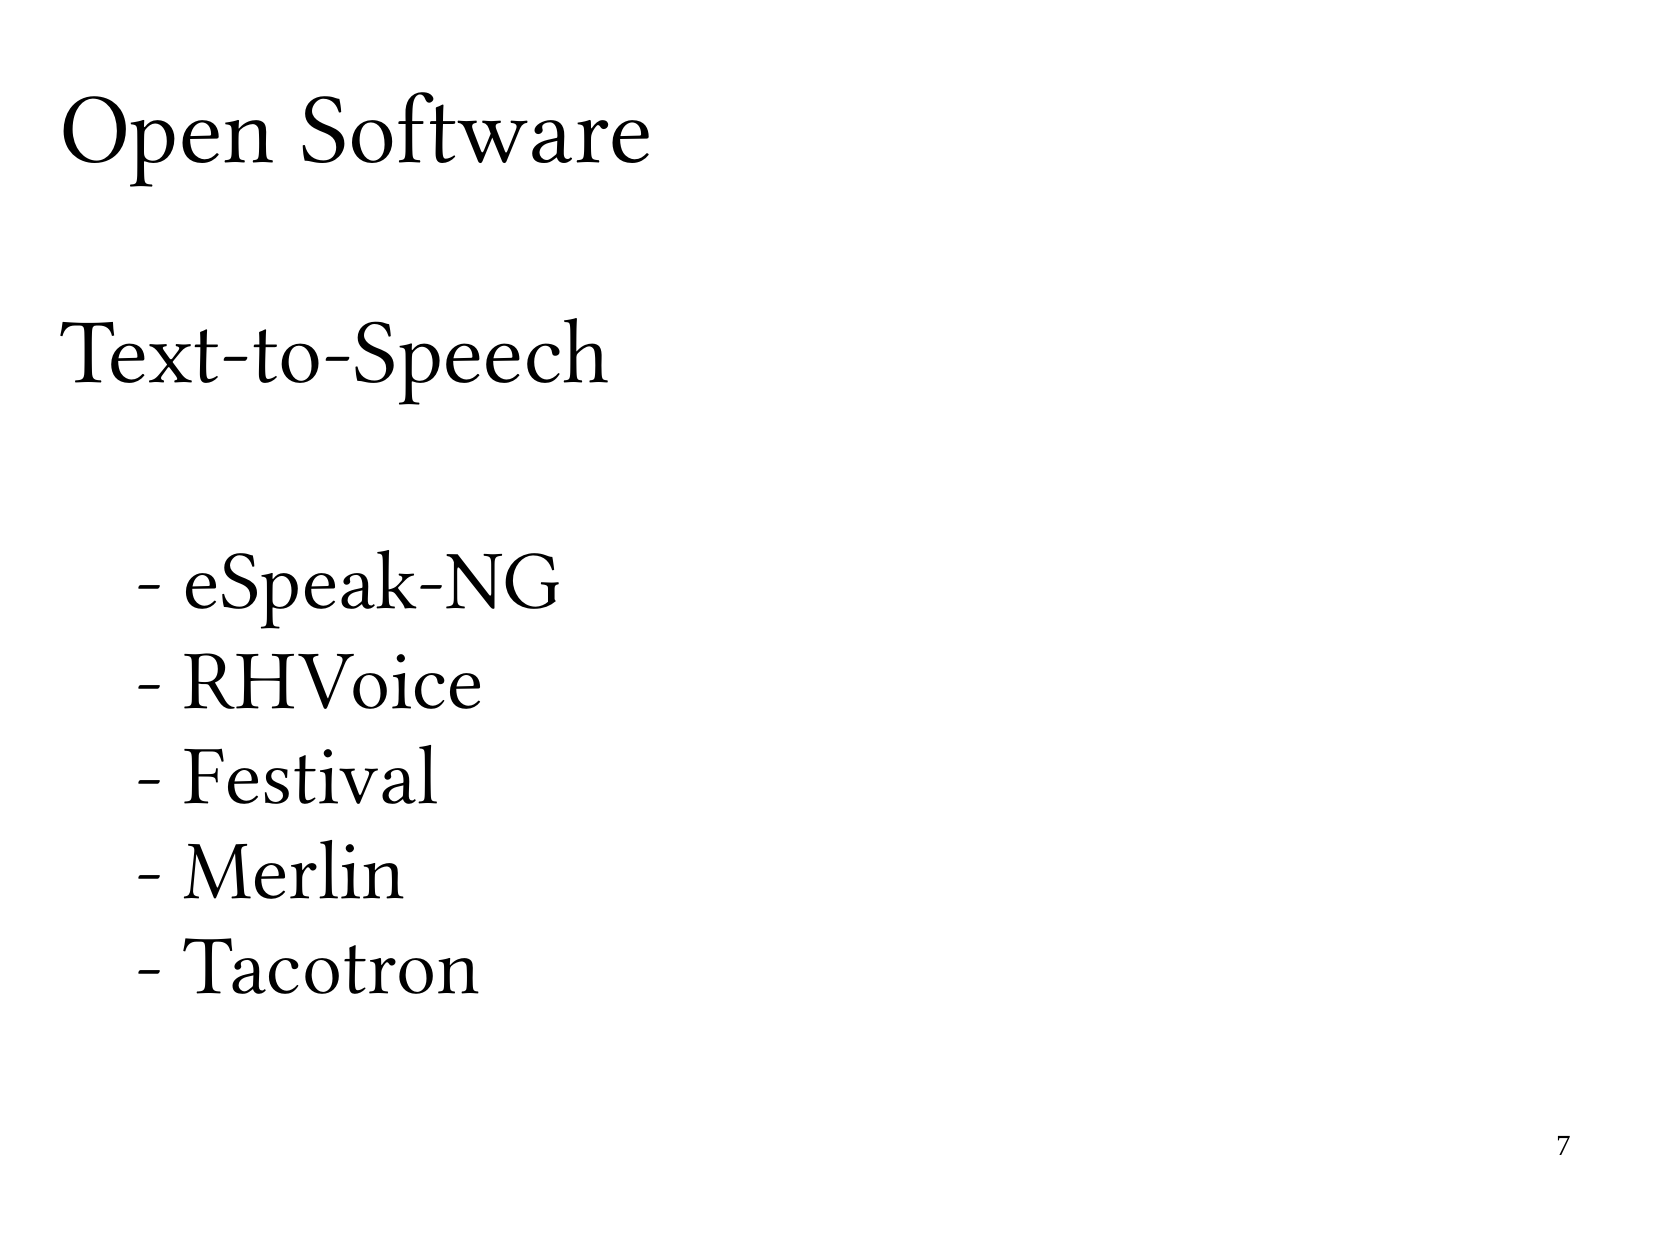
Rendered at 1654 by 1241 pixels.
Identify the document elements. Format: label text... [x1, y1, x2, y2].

subtitle Open Software Text-to-Speech - eSpeak-NG - RHVoice - Festival - Merlin - Tacotron [60, 72, 1549, 1216]
